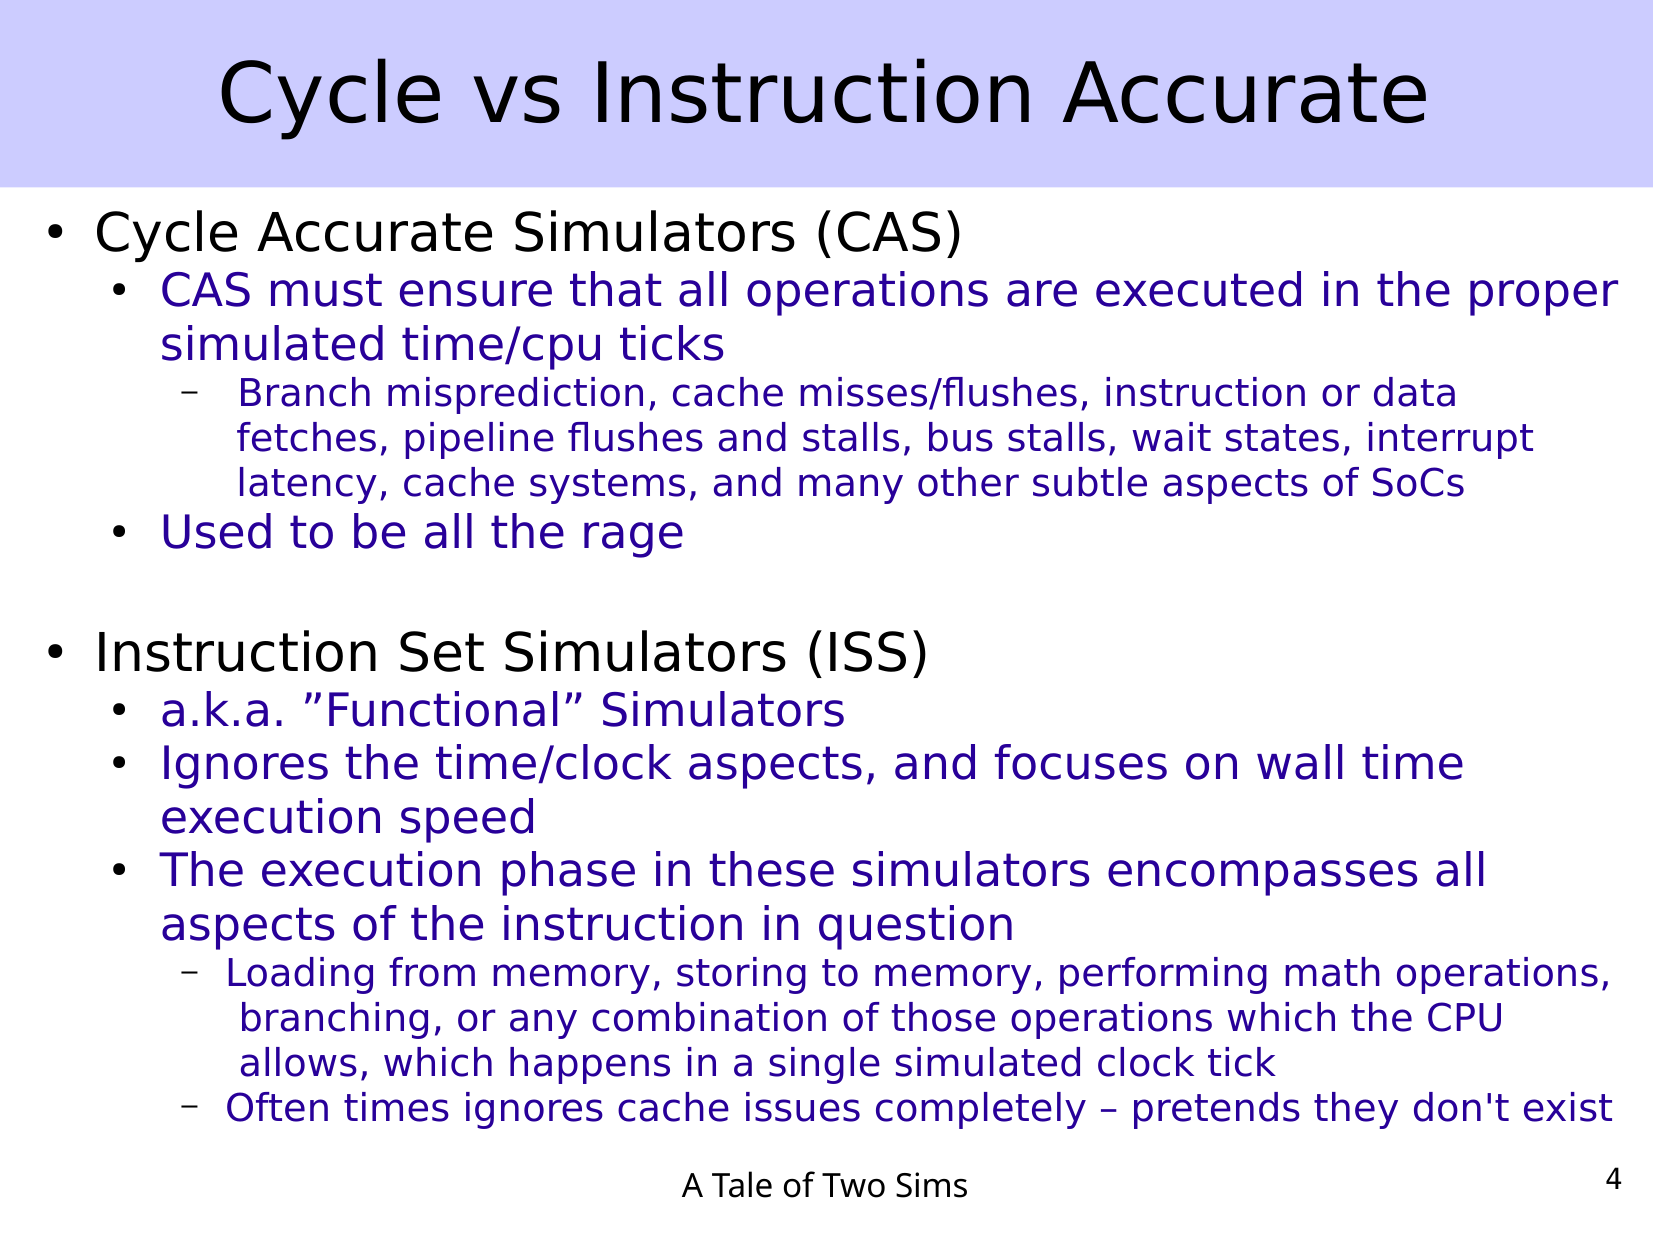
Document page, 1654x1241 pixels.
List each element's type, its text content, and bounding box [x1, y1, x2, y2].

list Cycle Accurate Simulators (CAS) CAS must ensure that all operations are executed in the proper simulated time/cpu ticks Branch misprediction, cache misses/flushes, instruction or data fetches, pipeline flushes and stalls, bus stalls, wait states, interrupt latency, cache systems, and many other subtle aspects of SoCs Used to be all the rage Instruction Set Simulators (ISS) a.k.a. ”Functional” Simulators Ignores the time/clock aspects, and focuses on wall time execution speed The execution phase in these simulators encompasses all aspects of the instruction in question Loading from memory, storing to memory, performing math operations, branching, or any combination of those operations which the CPU allows, which happens in a single simulated clock tick Often times ignores cache issues completely – pretends they don't exist [29, 201, 1620, 1151]
title Cycle vs Instruction Accurate [0, 0, 1651, 188]
